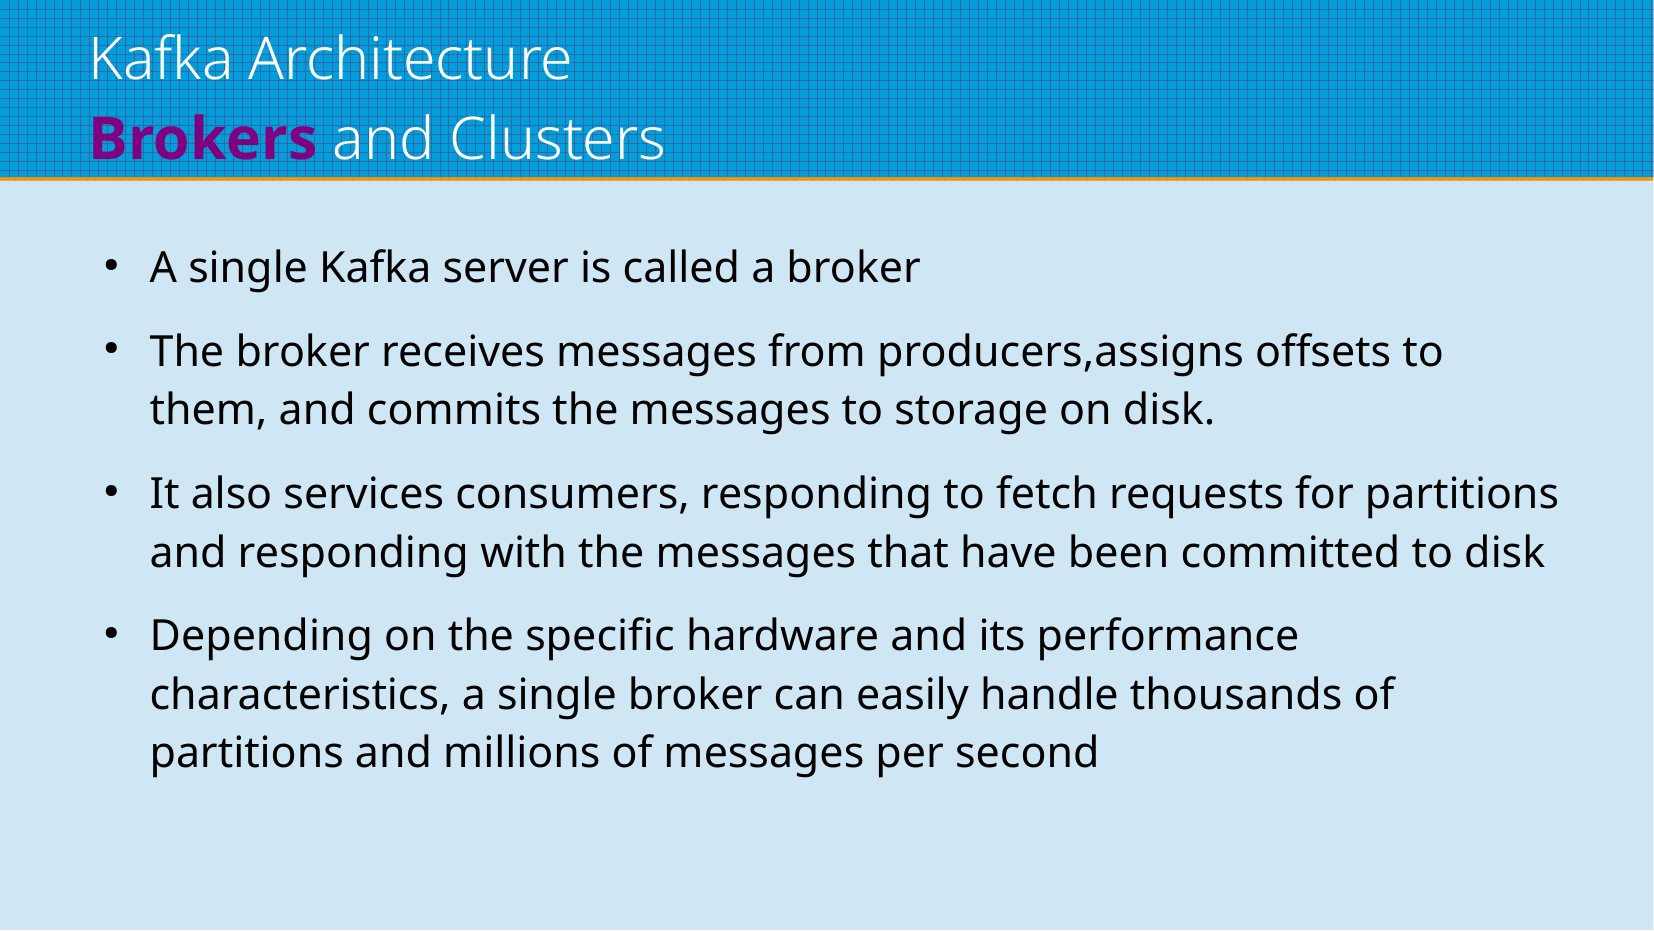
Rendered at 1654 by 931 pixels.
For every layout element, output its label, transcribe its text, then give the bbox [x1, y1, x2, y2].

title Kafka Architecture Brokers and Clusters [88, 14, 1565, 178]
list A single Kafka server is called a broker The broker receives messages from producers,assigns offsets to them, and commits the messages to storage on disk. It also services consumers, responding to fetch requests for partitions and responding with the messages that have been committed to disk Depending on the specific hardware and its performance characteristics, a single broker can easily handle thousands of partitions and millions of messages per second [88, 236, 1565, 813]
